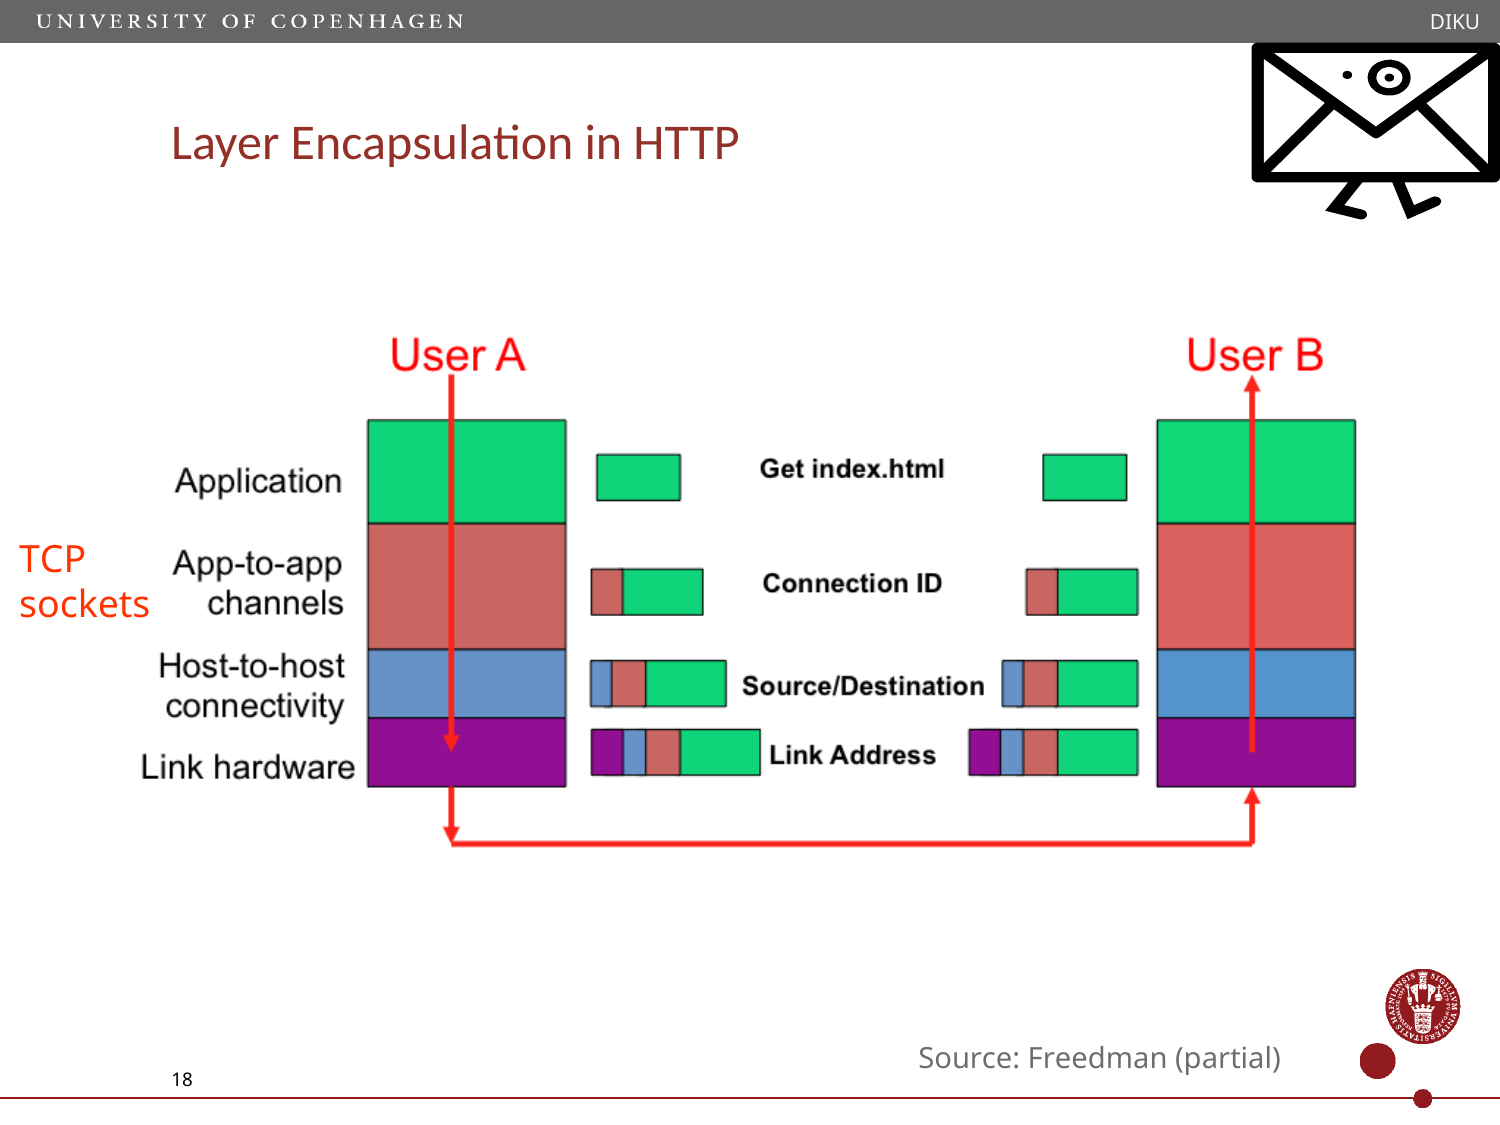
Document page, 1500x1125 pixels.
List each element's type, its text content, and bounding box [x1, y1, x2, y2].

title Layer Encapsulation in HTTP [171, 75, 1251, 171]
text_box Source: Freedman (partial) [903, 1031, 1341, 1083]
text_box TCP sockets [4, 527, 166, 633]
text_box DIKU [469, 0, 1495, 43]
picture [0, 910, 1500, 1122]
text_box <number> [171, 1067, 522, 1092]
picture [123, 318, 1377, 870]
picture [1251, 42, 1500, 221]
